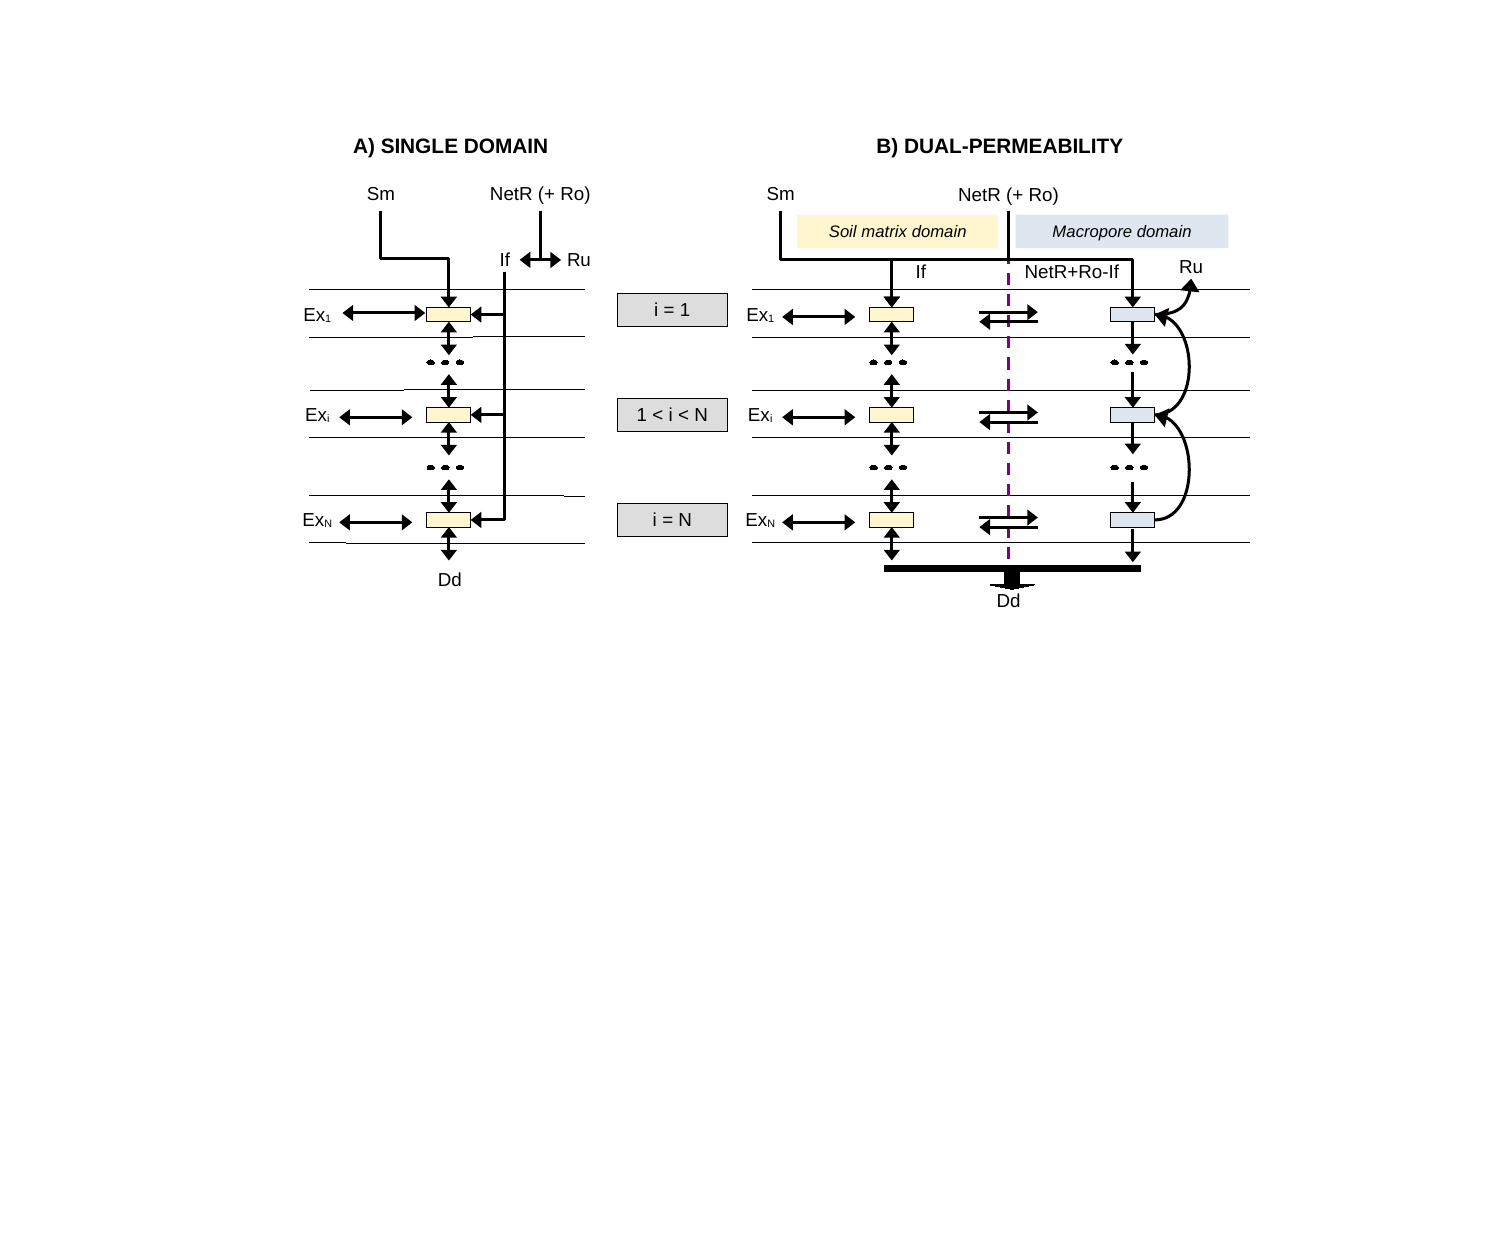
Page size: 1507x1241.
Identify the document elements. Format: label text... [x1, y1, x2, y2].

text_box [884, 360, 892, 365]
text_box [426, 359, 435, 365]
text_box Ex1 [723, 297, 797, 332]
text_box [427, 465, 435, 470]
text_box [1140, 360, 1148, 365]
text_box [869, 465, 878, 470]
text_box Dd [413, 563, 487, 597]
text_box [456, 465, 464, 470]
text_box Sm [348, 177, 414, 211]
text_box [1140, 465, 1148, 470]
text_box i = 1 [617, 293, 728, 327]
text_box [899, 359, 907, 365]
text_box NetR+Ro-If [1015, 259, 1128, 284]
text_box [1110, 307, 1155, 322]
text_box [899, 465, 907, 470]
text_box [1110, 407, 1155, 423]
text_box [869, 407, 914, 423]
text_box If [884, 261, 890, 284]
text_box 1 < i < N [617, 398, 723, 432]
text_box [426, 407, 471, 423]
text_box [441, 360, 449, 365]
text_box [884, 565, 1141, 590]
text_box [426, 307, 471, 322]
text_box [869, 512, 914, 528]
text_box [884, 465, 893, 470]
text_box [456, 359, 464, 365]
text_box B) DUAL-PERMEABILITY [897, 129, 1103, 164]
text_box [869, 307, 914, 322]
text_box Exi [723, 398, 797, 432]
text_box If [893, 259, 958, 284]
text_box Sm [748, 177, 814, 211]
text_box A) SINGLE DOMAIN [348, 129, 553, 164]
text_box [1110, 512, 1155, 528]
text_box NetR (+ Ro) [484, 177, 597, 211]
text_box ExN [723, 503, 797, 537]
text_box [441, 465, 450, 470]
text_box Macropore domain [1015, 214, 1229, 249]
text_box If [490, 248, 520, 272]
text_box Ru [561, 248, 603, 272]
text_box i = N [617, 503, 723, 537]
text_box [1110, 465, 1119, 470]
text_box [1110, 359, 1119, 365]
text_box [1125, 360, 1134, 365]
text_box NetR (+ Ro) [906, 177, 1111, 212]
text_box Soil matrix domain [797, 214, 999, 249]
text_box Ex1 [280, 297, 354, 332]
text_box [869, 359, 878, 365]
text_box Dd [972, 584, 1046, 618]
text_box [1125, 465, 1134, 470]
text_box Exi [280, 398, 354, 432]
text_box [426, 512, 471, 528]
text_box Ru [1154, 254, 1228, 279]
text_box ExN [280, 503, 354, 537]
